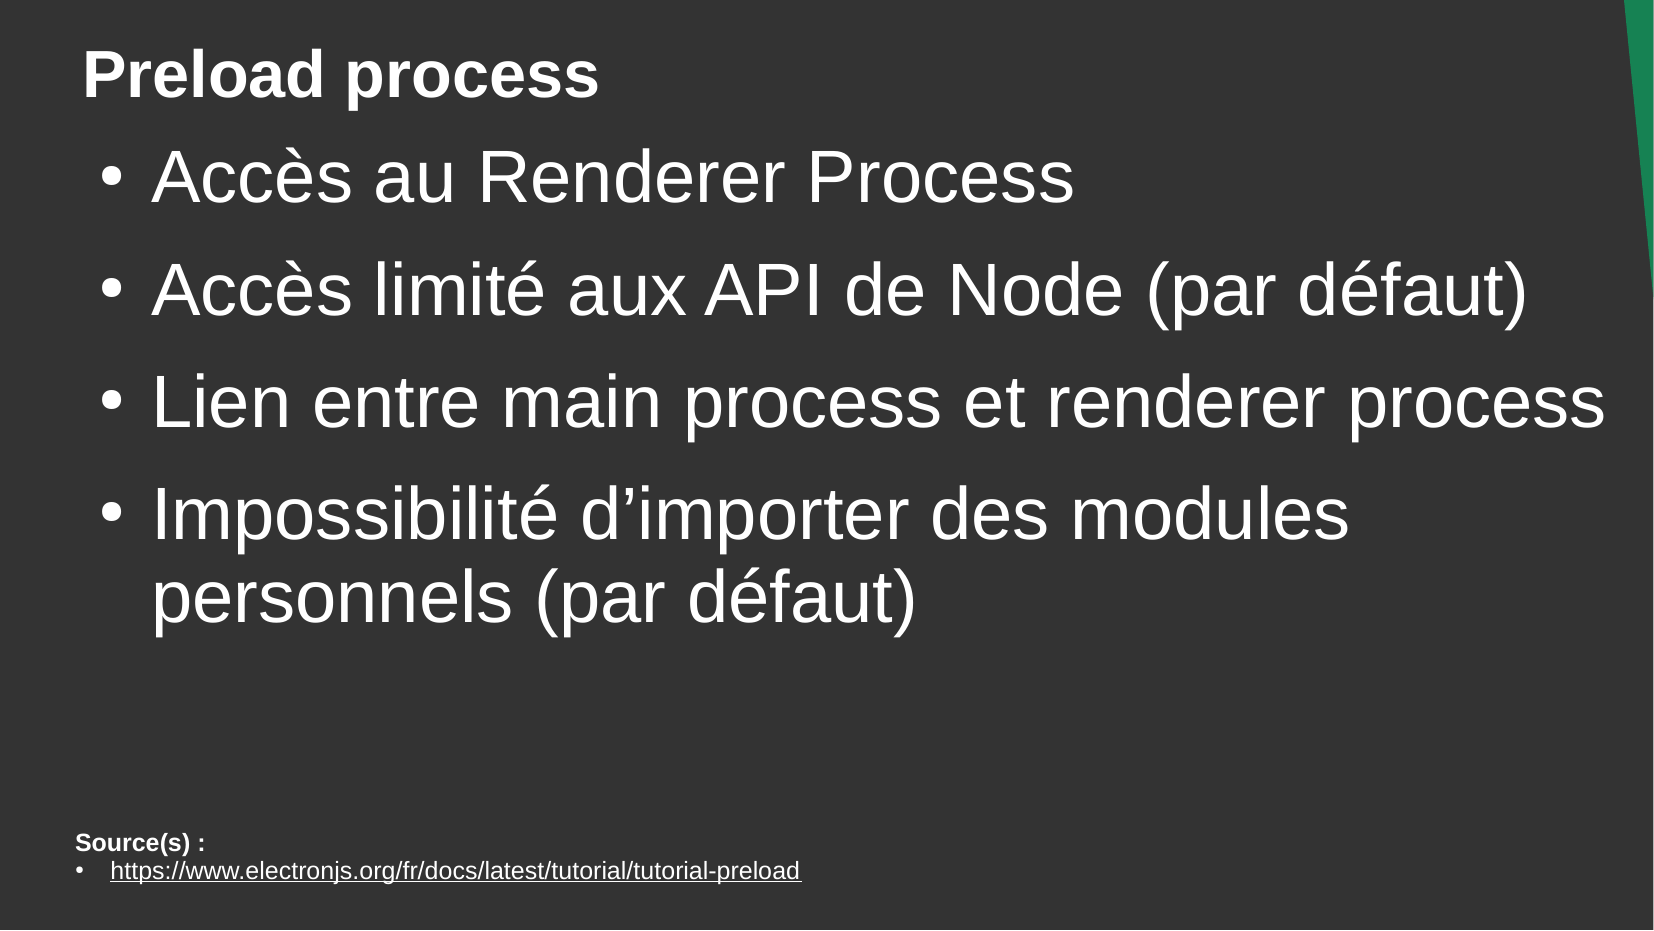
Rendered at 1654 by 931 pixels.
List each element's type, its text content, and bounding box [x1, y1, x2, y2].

title Preload process [82, 37, 1571, 112]
list Accès au Renderer Process Accès limité aux API de Node (par défaut) Lien entre main process et renderer process Impossibilité d’importer des modules personnels (par défaut) [80, 135, 1619, 721]
text_box [1623, 0, 1654, 305]
text_box Source(s) : https://www.electronjs.org/fr/docs/latest/tutorial/tutorial-preload [60, 821, 1546, 931]
